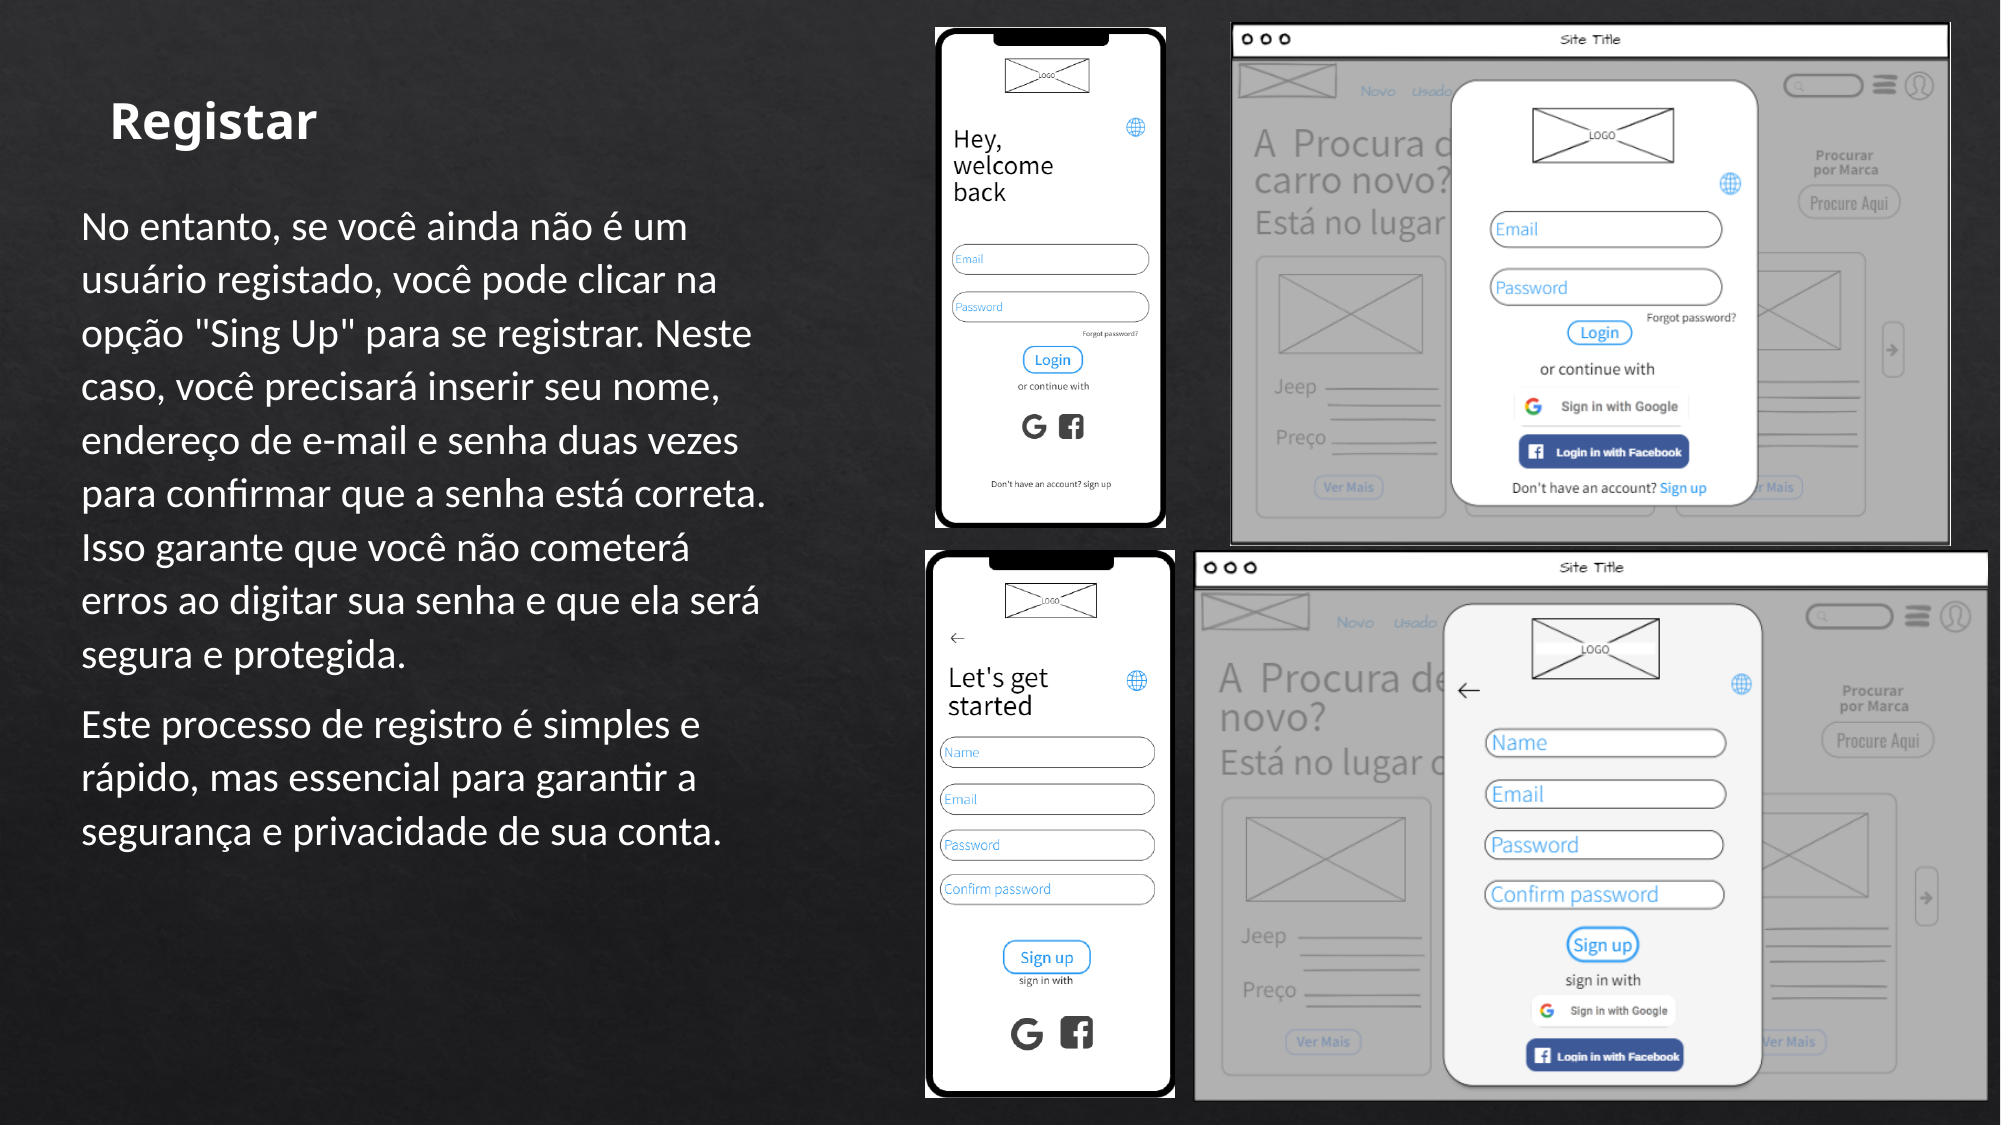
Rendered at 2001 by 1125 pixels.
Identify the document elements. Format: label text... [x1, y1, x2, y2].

text_box No entanto, se você ainda não é um usuário registado, você pode clicar na opção "Sing Up" para se registrar. Neste caso, você precisará inserir seu nome, endereço de e-mail e senha duas vezes para confirmar que a senha está correta. Isso garante que você não cometerá erros ao digitar sua senha e que ela será segura e protegida. Este processo de registro é simples e rápido, mas essencial para garantir a segurança e privacidade de sua conta. [66, 187, 787, 931]
picture [1193, 551, 1988, 1102]
text_box Registar [94, 81, 548, 187]
picture [925, 551, 1175, 1098]
picture [935, 27, 1166, 528]
picture [1230, 22, 1951, 546]
